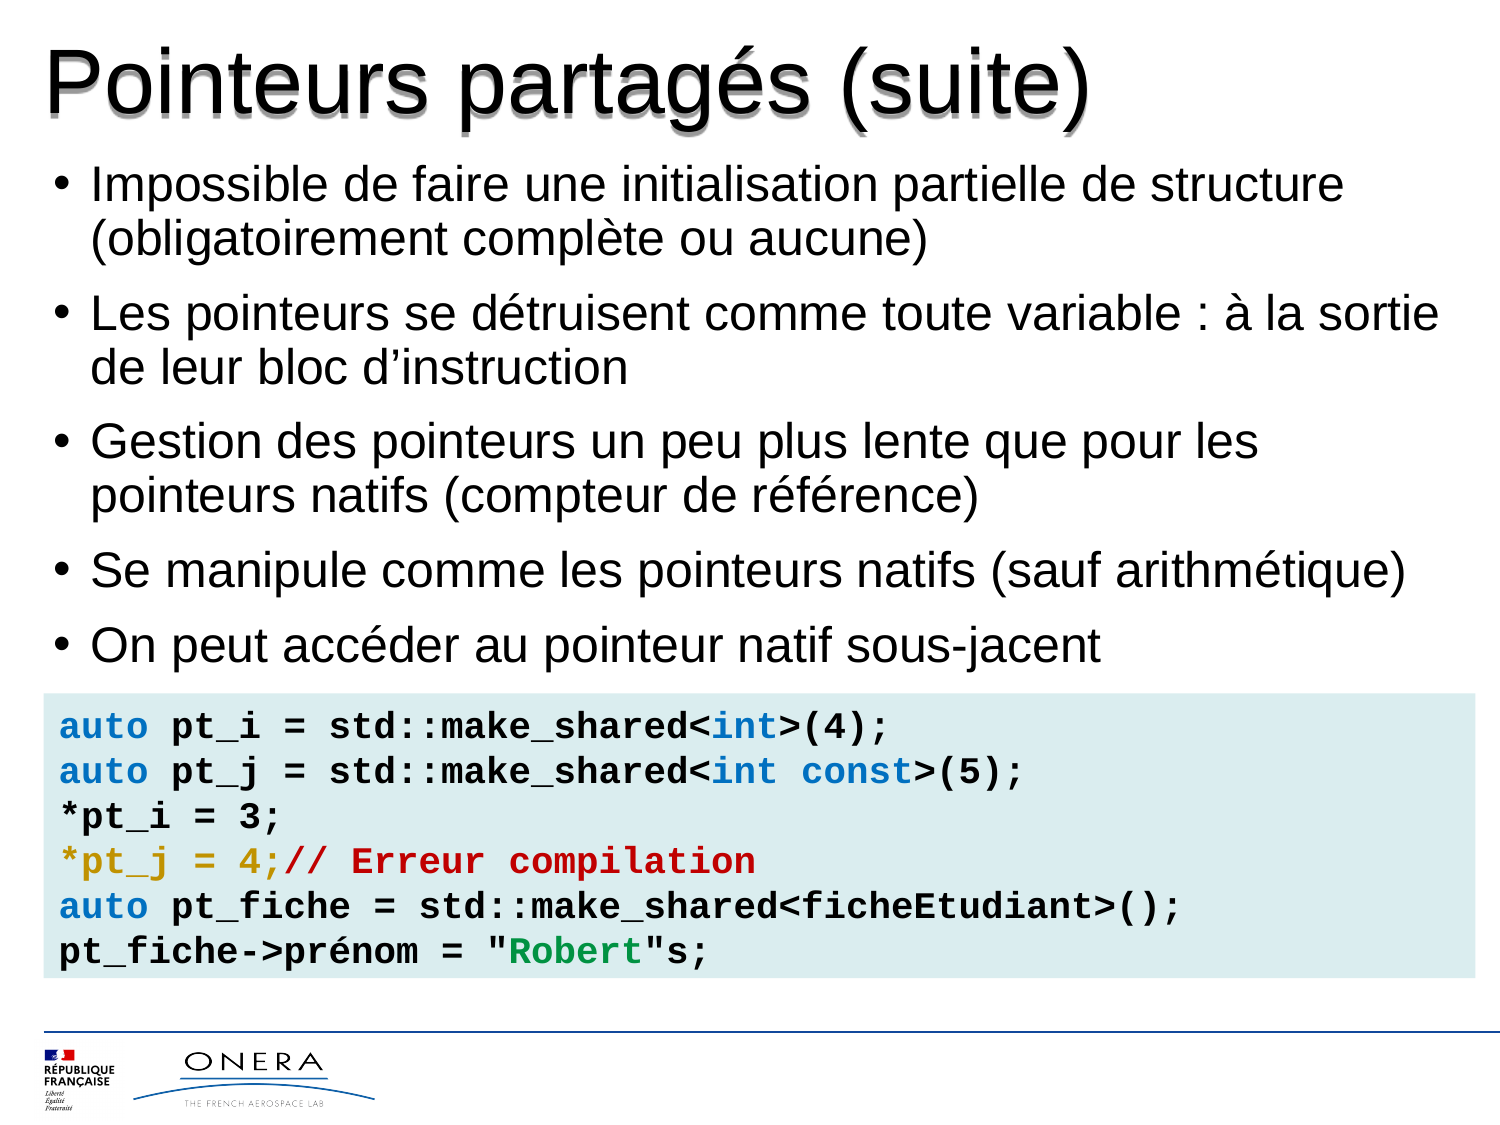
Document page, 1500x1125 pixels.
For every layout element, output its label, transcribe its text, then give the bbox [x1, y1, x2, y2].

text_box Impossible de faire une initialisation partielle de structure (obligatoirement complète ou aucune) Les pointeurs se détruisent comme toute variable : à la sortie de leur bloc d’instruction Gestion des pointeurs un peu plus lente que pour les pointeurs natifs (compteur de référence) Se manipule comme les pointeurs natifs (sauf arithmétique) On peut accéder au pointeur natif sous-jacent [53, 138, 1466, 693]
picture [133, 1052, 375, 1107]
picture [34, 1039, 125, 1121]
text_box auto pt_i = std::make_shared<int>(4); auto pt_j = std::make_shared<int const>(5); *pt_i = 3; *pt_j = 4;// Erreur compilation auto pt_fiche = std::make_shared<ficheEtudiant>(); pt_fiche->prénom = "Robert"s; [43, 693, 1476, 979]
text_box Pointeurs partagés (suite) [43, 0, 1486, 169]
